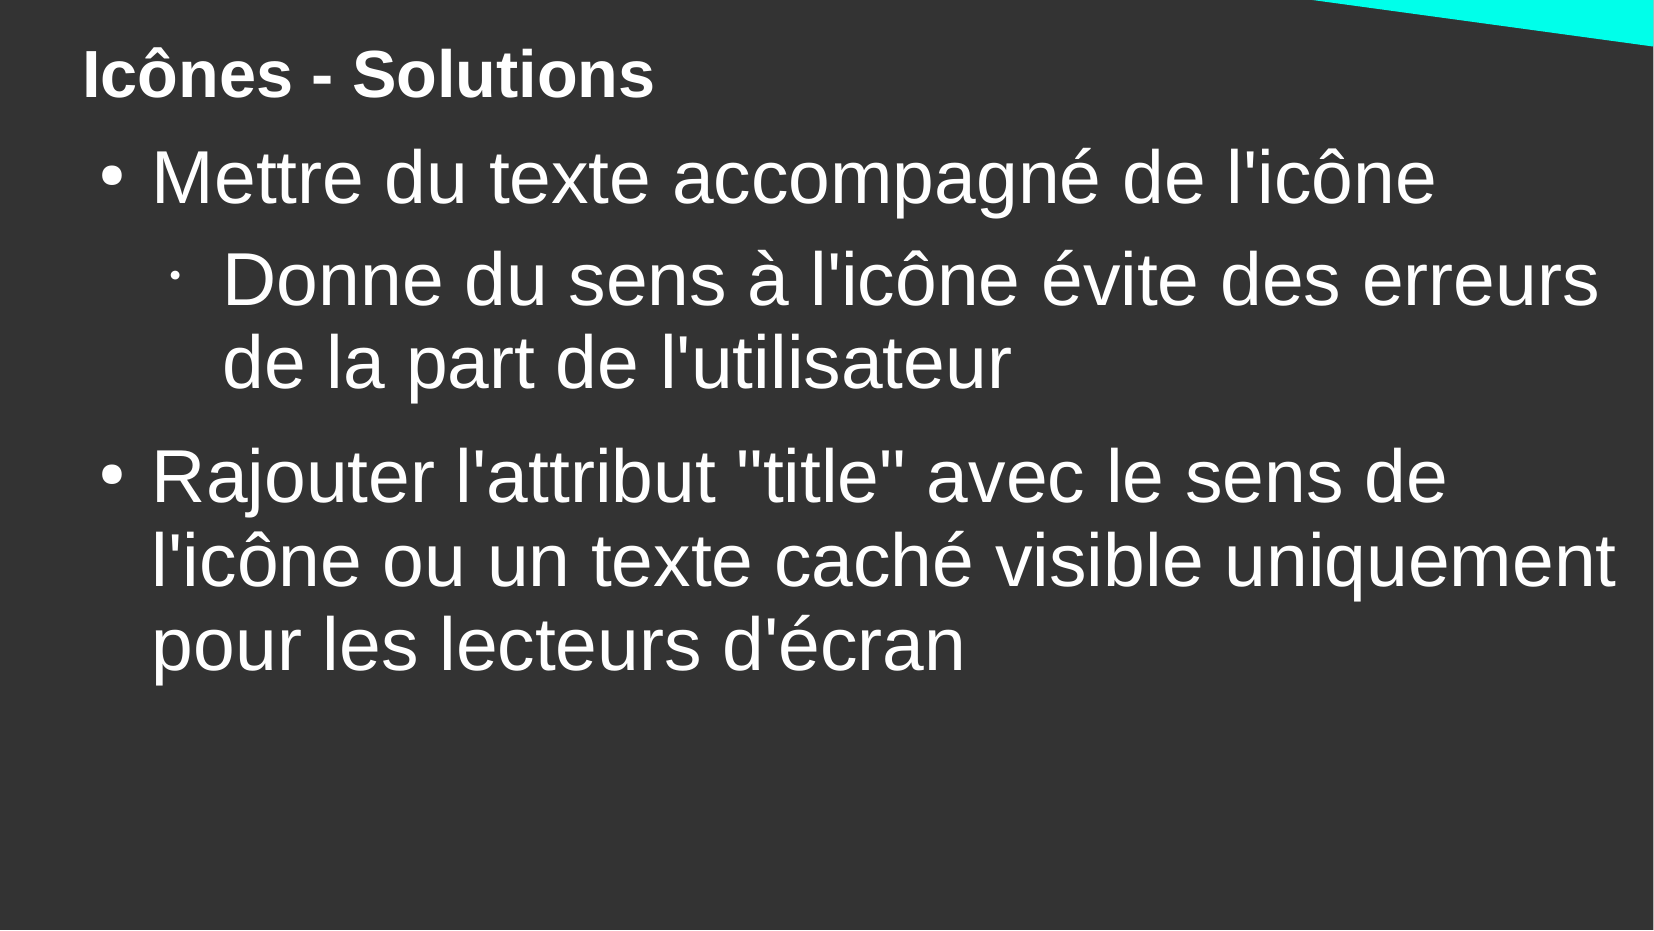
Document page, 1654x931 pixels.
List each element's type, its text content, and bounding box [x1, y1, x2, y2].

text_box [1312, 0, 1654, 47]
title Icônes - Solutions [82, 37, 1571, 114]
list Mettre du texte accompagné de l'icône Donne du sens à l'icône évite des erreurs de la part de l'utilisateur Rajouter l'attribut "title" avec le sens de l'icône ou un texte caché visible uniquement pour les lecteurs d'écran [80, 135, 1620, 709]
